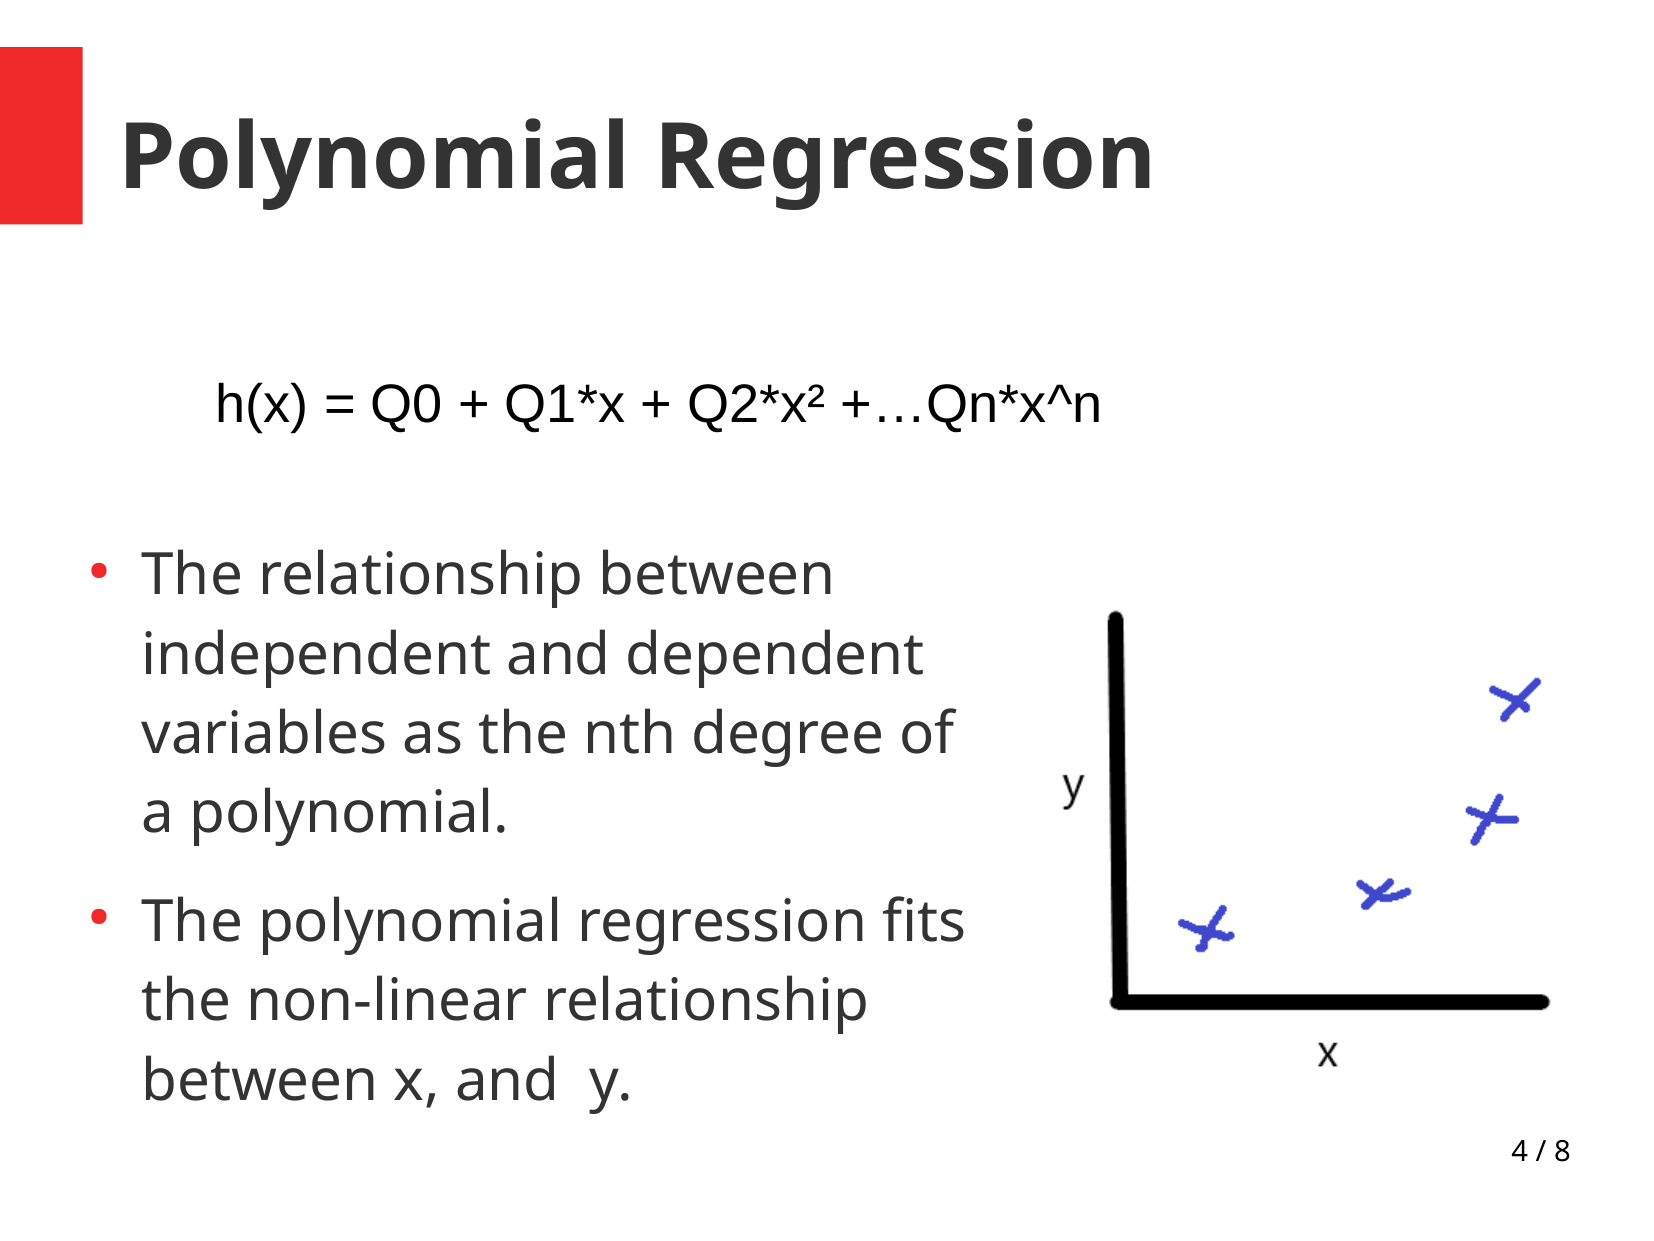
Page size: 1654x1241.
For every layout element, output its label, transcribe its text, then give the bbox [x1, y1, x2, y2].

picture [1019, 553, 1654, 1087]
list The relationship between independent and dependent variables as the nth degree of a polynomial. The polynomial regression fits the non-linear relationship between x, and y. [70, 532, 993, 1241]
title Polynomial Regression [118, 49, 1571, 257]
text_box h(x) = Q0 + Q1*x + Q2*x² +…Qn*x^n [200, 366, 1229, 444]
